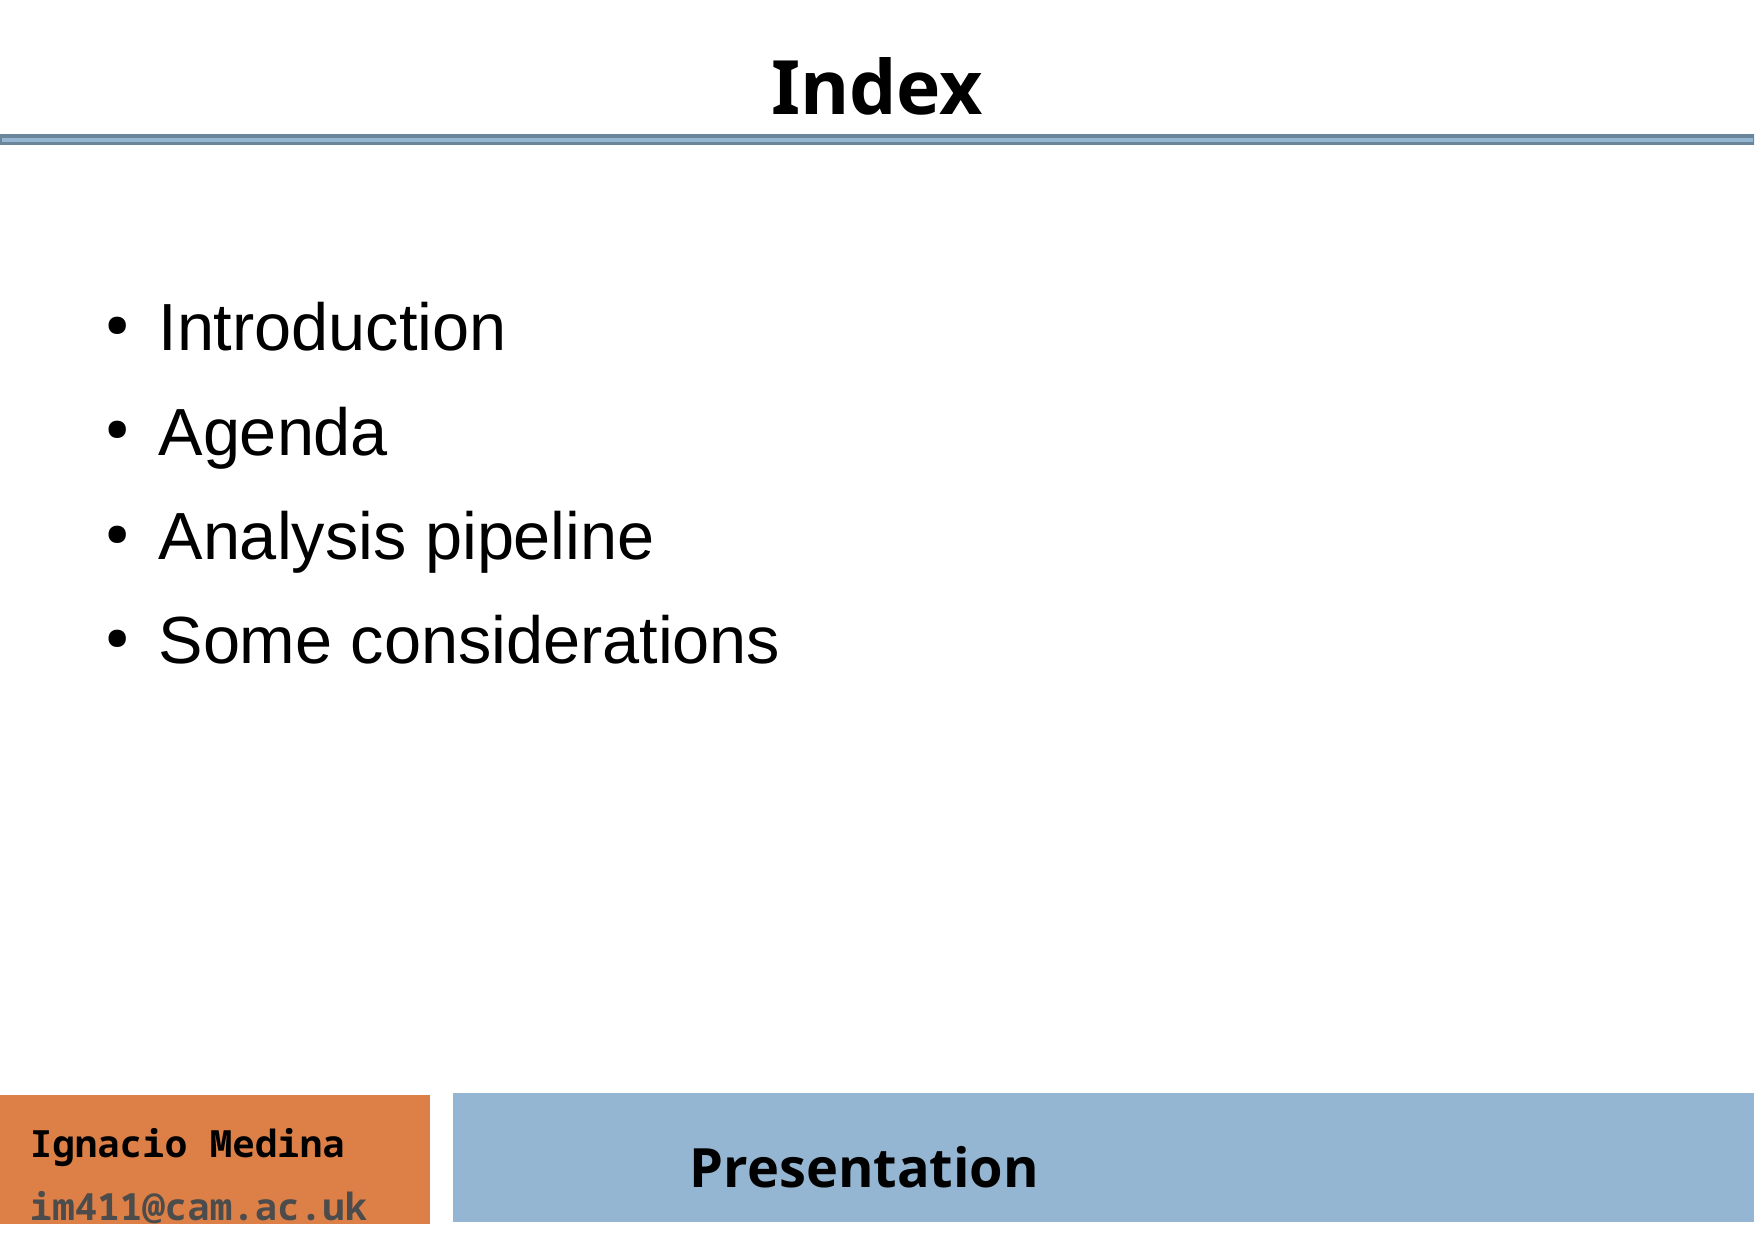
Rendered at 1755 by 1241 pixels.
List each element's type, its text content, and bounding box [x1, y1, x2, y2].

list Introduction Agenda Analysis pipeline Some considerations [87, 290, 1632, 1010]
text_box Ignacio Medina im411@cam.ac.uk [15, 1110, 436, 1213]
text_box Index [67, 27, 1688, 129]
text_box [0, 136, 1754, 144]
text_box Presentation [675, 1122, 1726, 1200]
